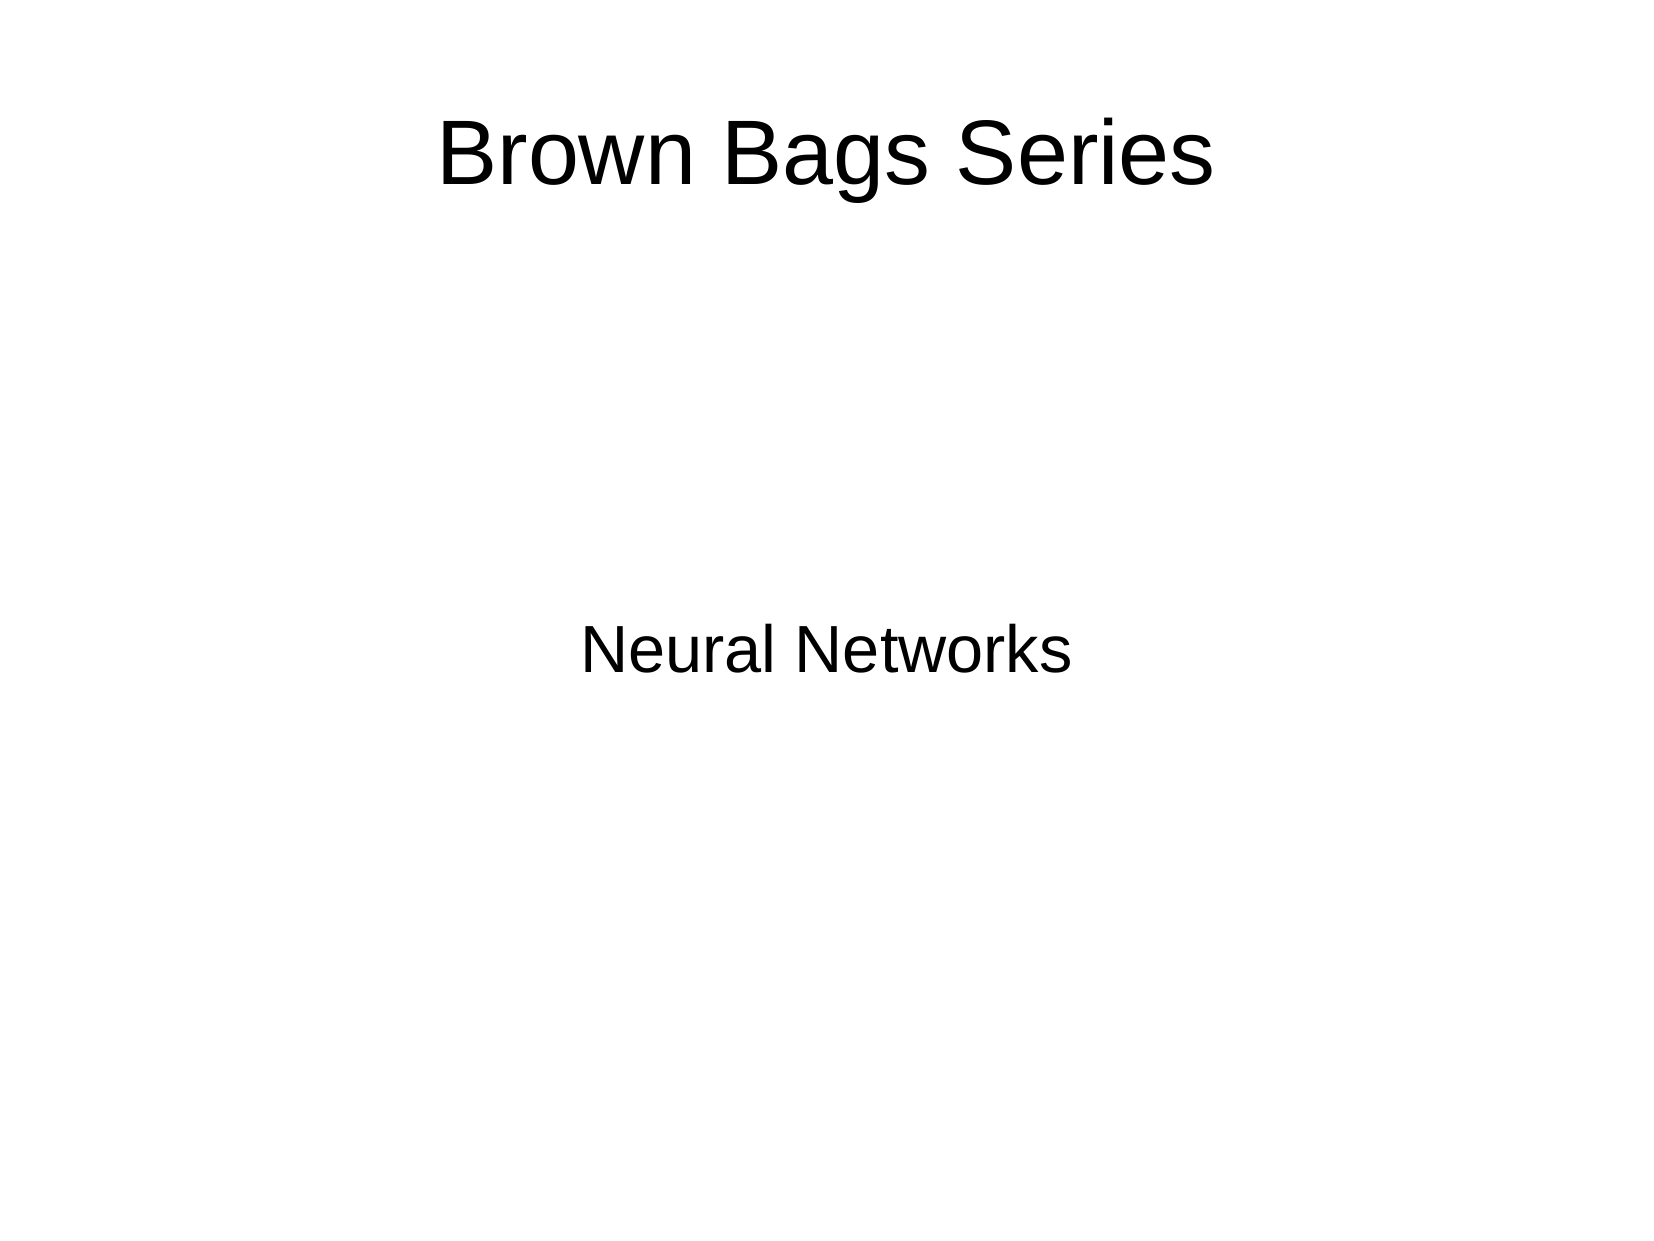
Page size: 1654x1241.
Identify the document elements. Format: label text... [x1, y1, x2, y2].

subtitle Neural Networks [82, 290, 1571, 1010]
title Brown Bags Series [82, 49, 1571, 257]
